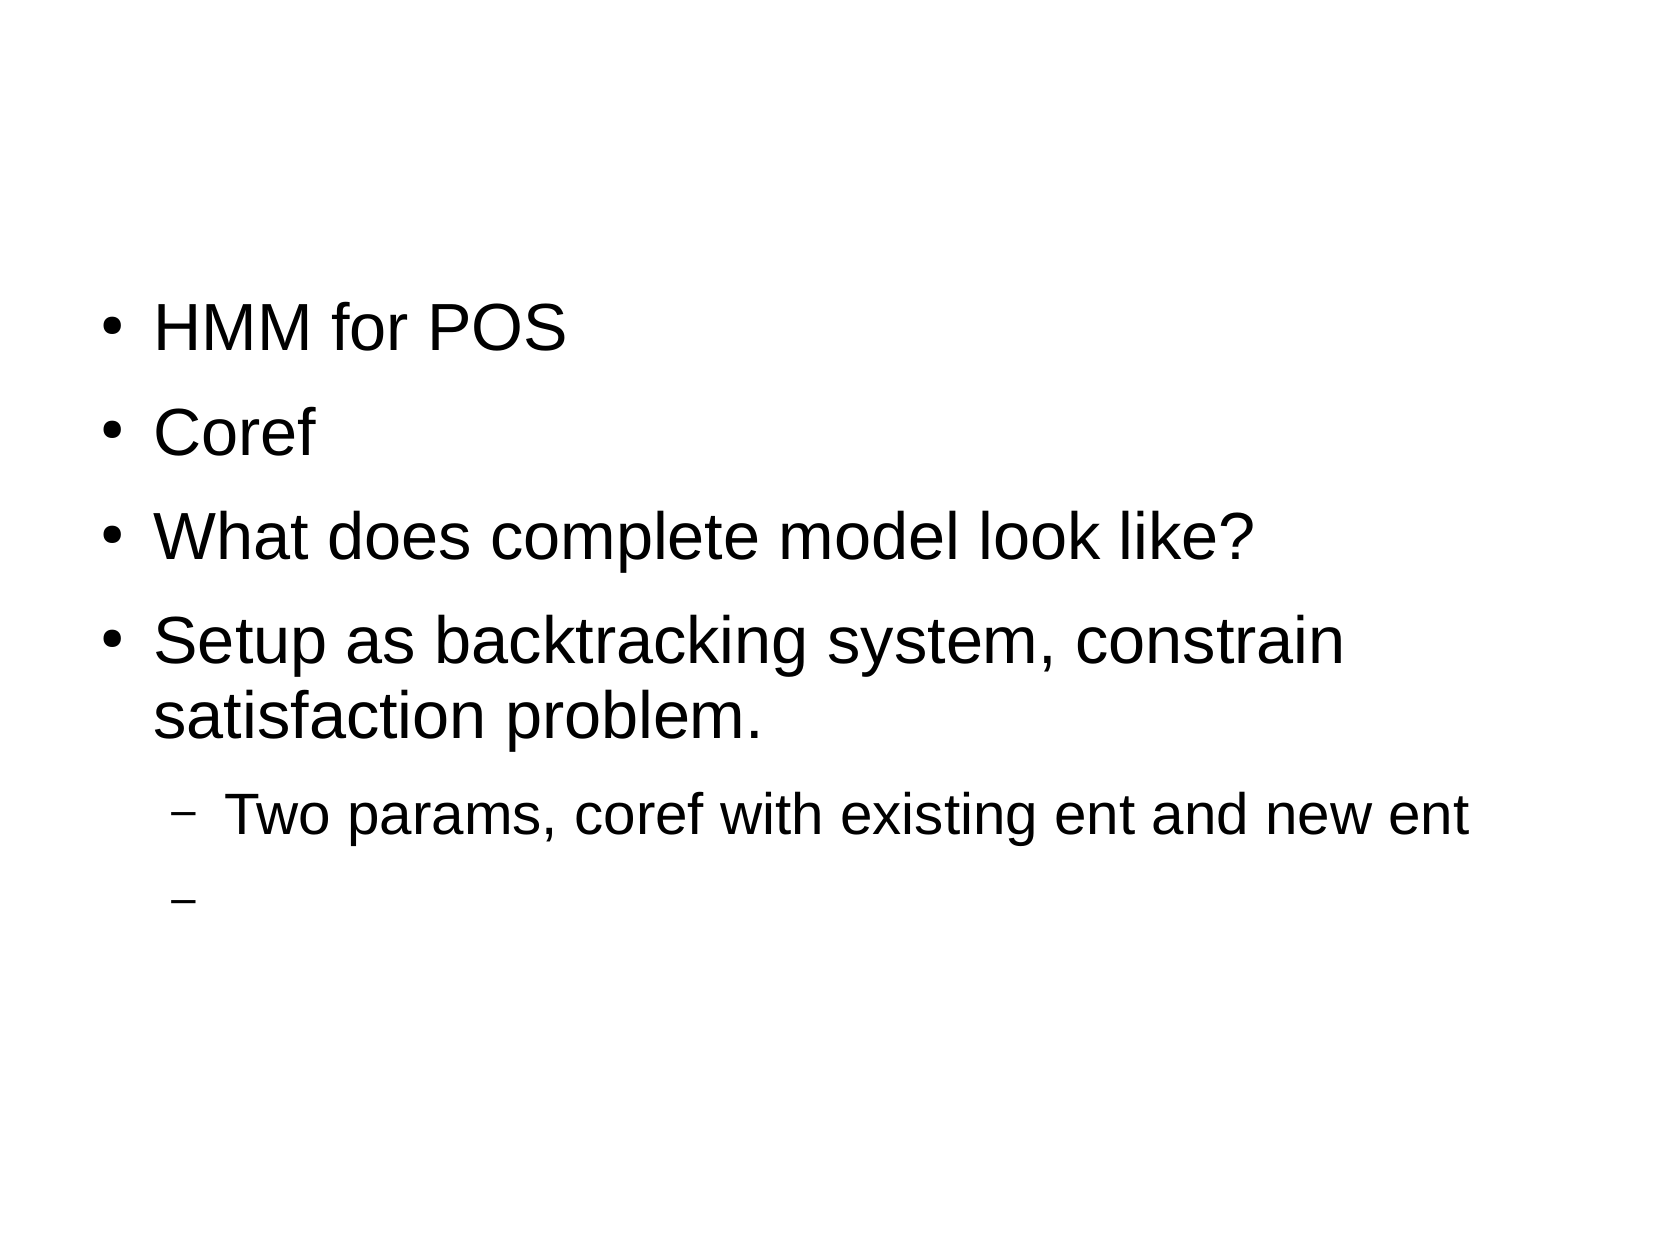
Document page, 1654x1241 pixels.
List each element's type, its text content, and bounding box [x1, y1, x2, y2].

list HMM for POS Coref What does complete model look like? Setup as backtracking system, constrain satisfaction problem. Two params, coref with existing ent and new ent [82, 290, 1571, 1109]
